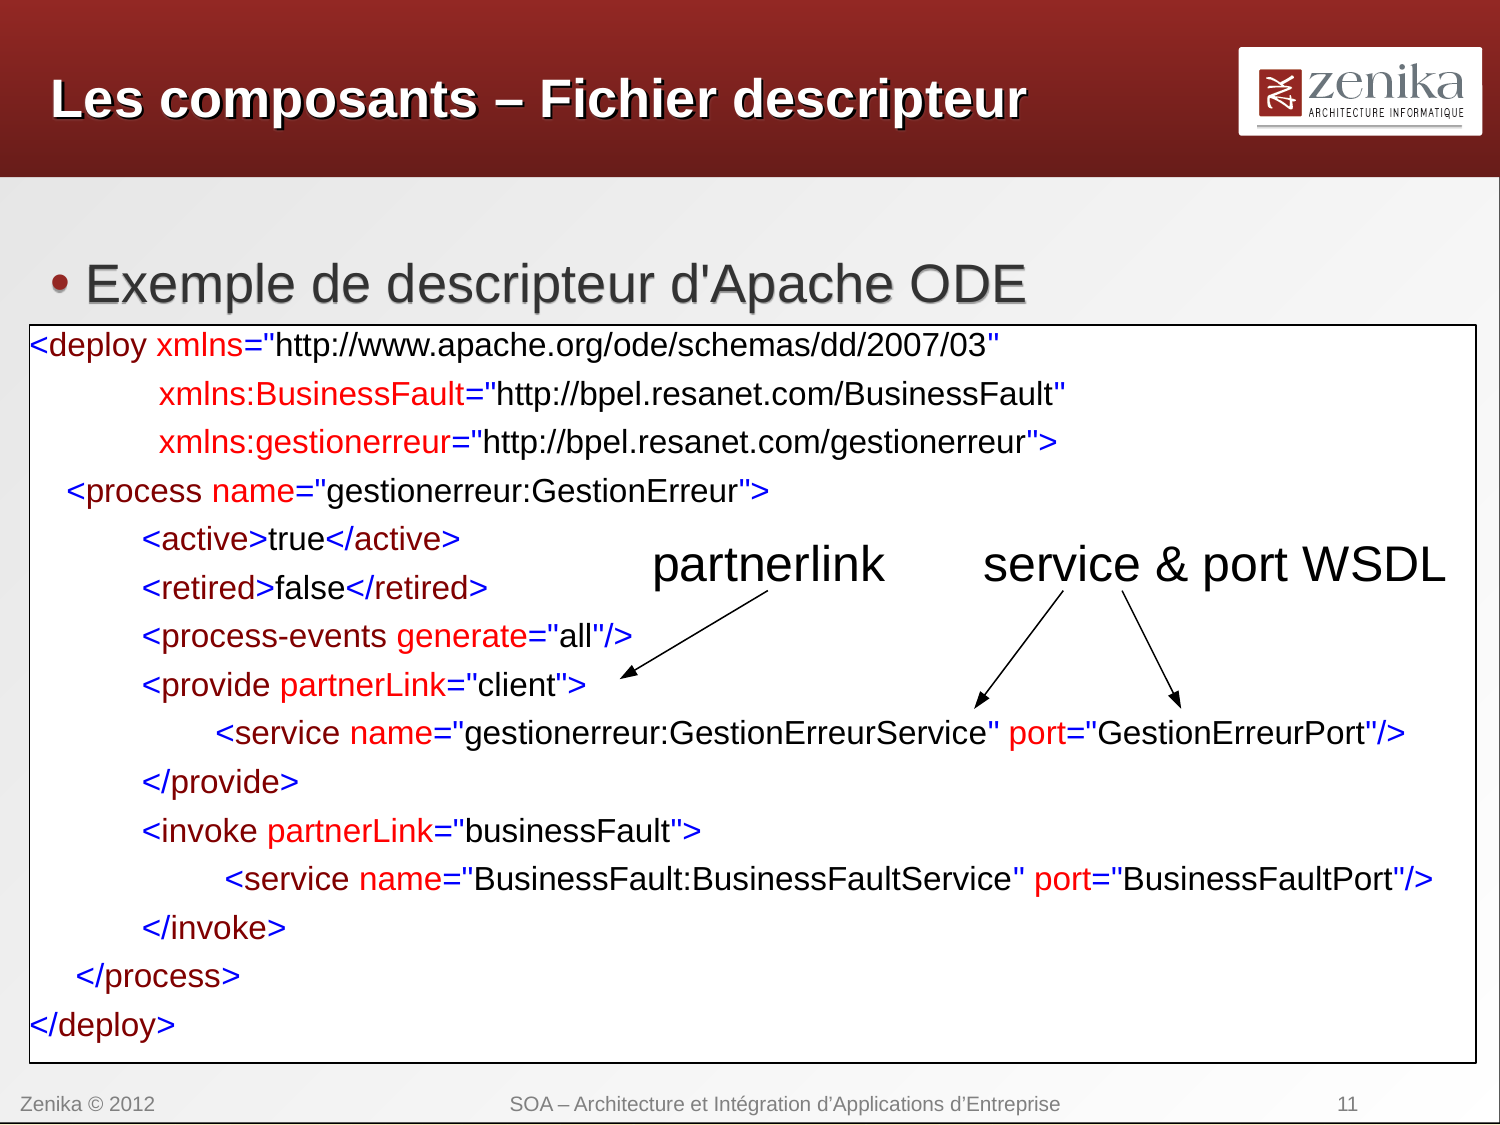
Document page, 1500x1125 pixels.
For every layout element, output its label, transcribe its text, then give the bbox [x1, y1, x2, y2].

title Les composants – Fichier descripteur [50, 22, 1206, 172]
text_box <deploy xmlns="http://www.apache.org/ode/schemas/dd/2007/03" xmlns:BusinessFault="http://bpel.resanet.com/BusinessFault" xmlns:gestionerreur="http://bpel.resanet.com/gestionerreur"> <process name="gestionerreur:GestionErreur"> <active>true</active> <retired>false</retired> <process-events generate="all"/> <provide partnerLink="client"> <service name="gestionerreur:GestionErreurService" port="GestionErreurPort"/> </provide> <invoke partnerLink="businessFault"> <service name="BusinessFault:BusinessFaultService" port="BusinessFaultPort"/> </invoke> </process> </deploy> [29, 324, 1477, 1064]
text_box partnerlink [637, 525, 901, 597]
subtitle Exemple de descripteur d'Apache ODE [50, 249, 1435, 324]
text_box service & port WSDL [968, 525, 1463, 597]
